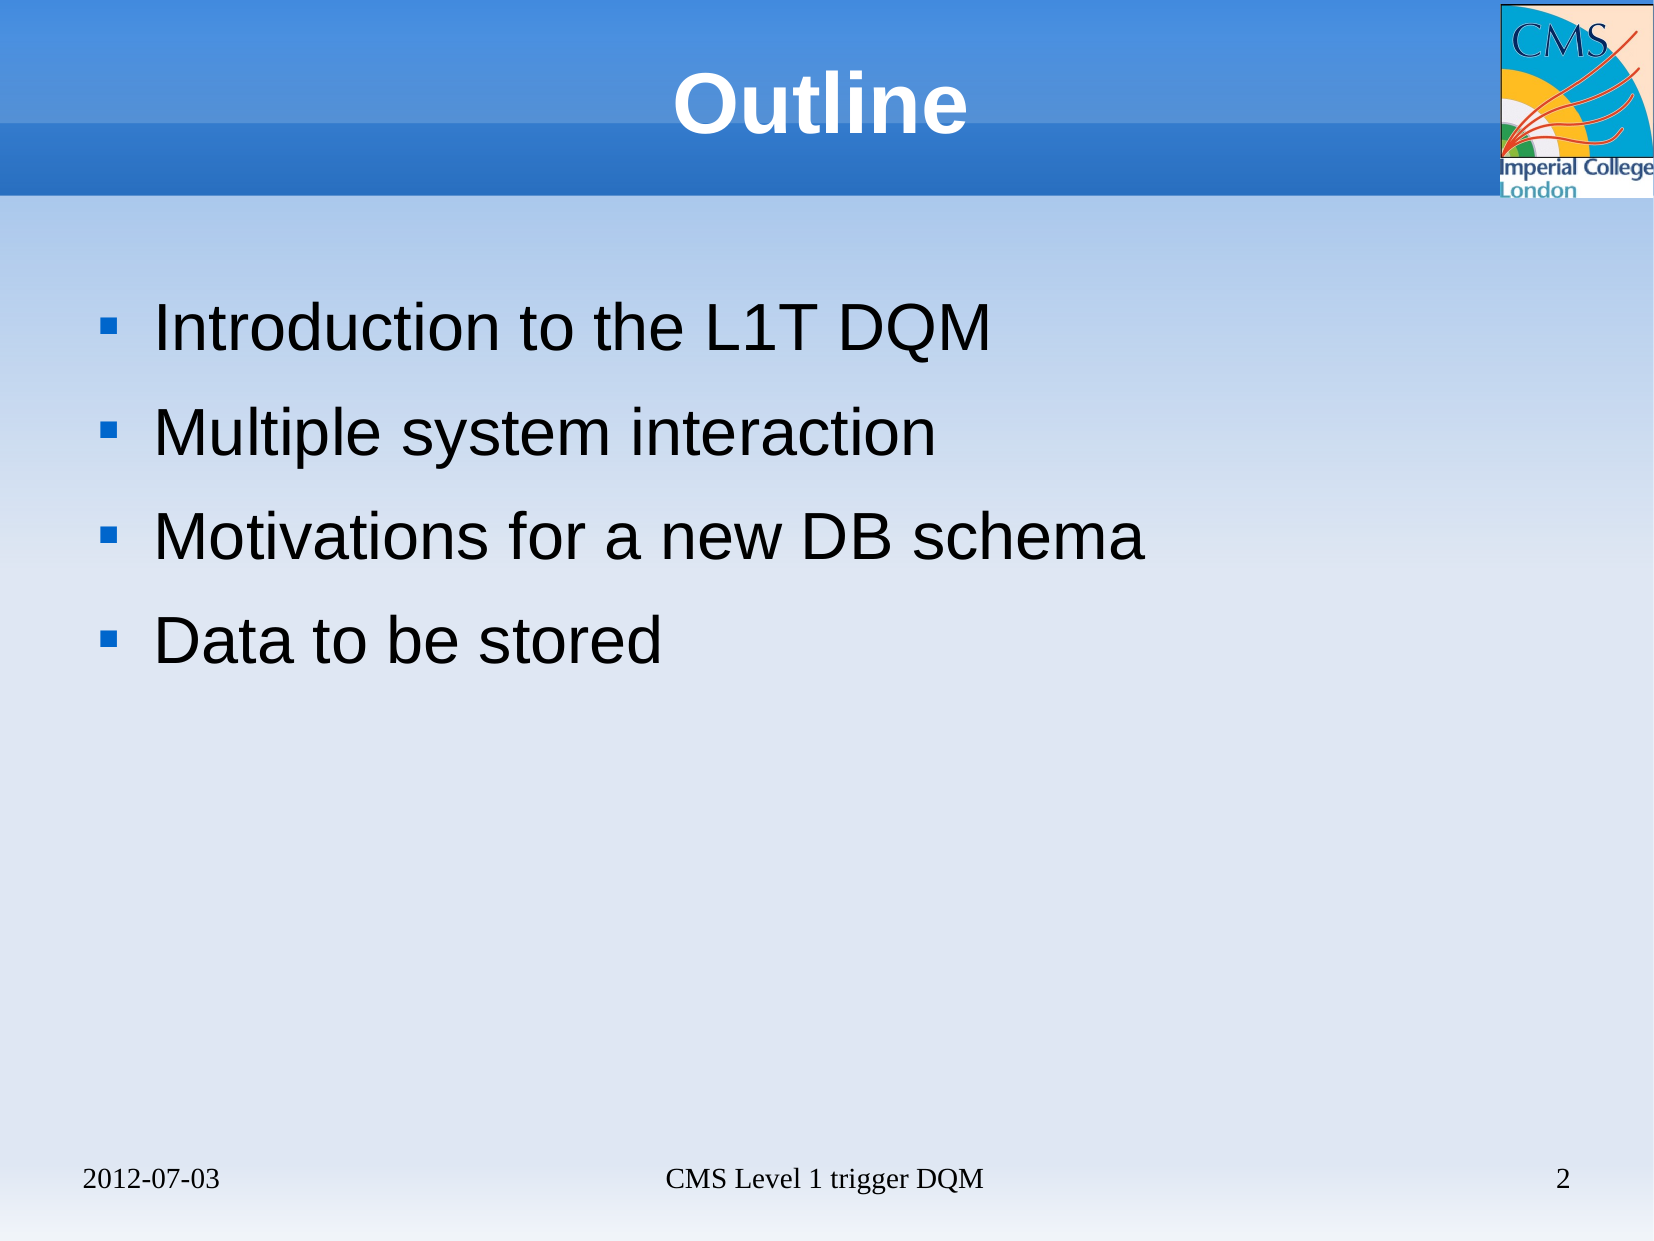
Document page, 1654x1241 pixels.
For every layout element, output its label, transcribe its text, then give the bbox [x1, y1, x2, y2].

title Outline [76, 0, 1565, 208]
list Introduction to the L1T DQM Multiple system interaction Motivations for a new DB schema Data to be stored [82, 290, 1571, 1109]
picture [0, 0, 1654, 1241]
